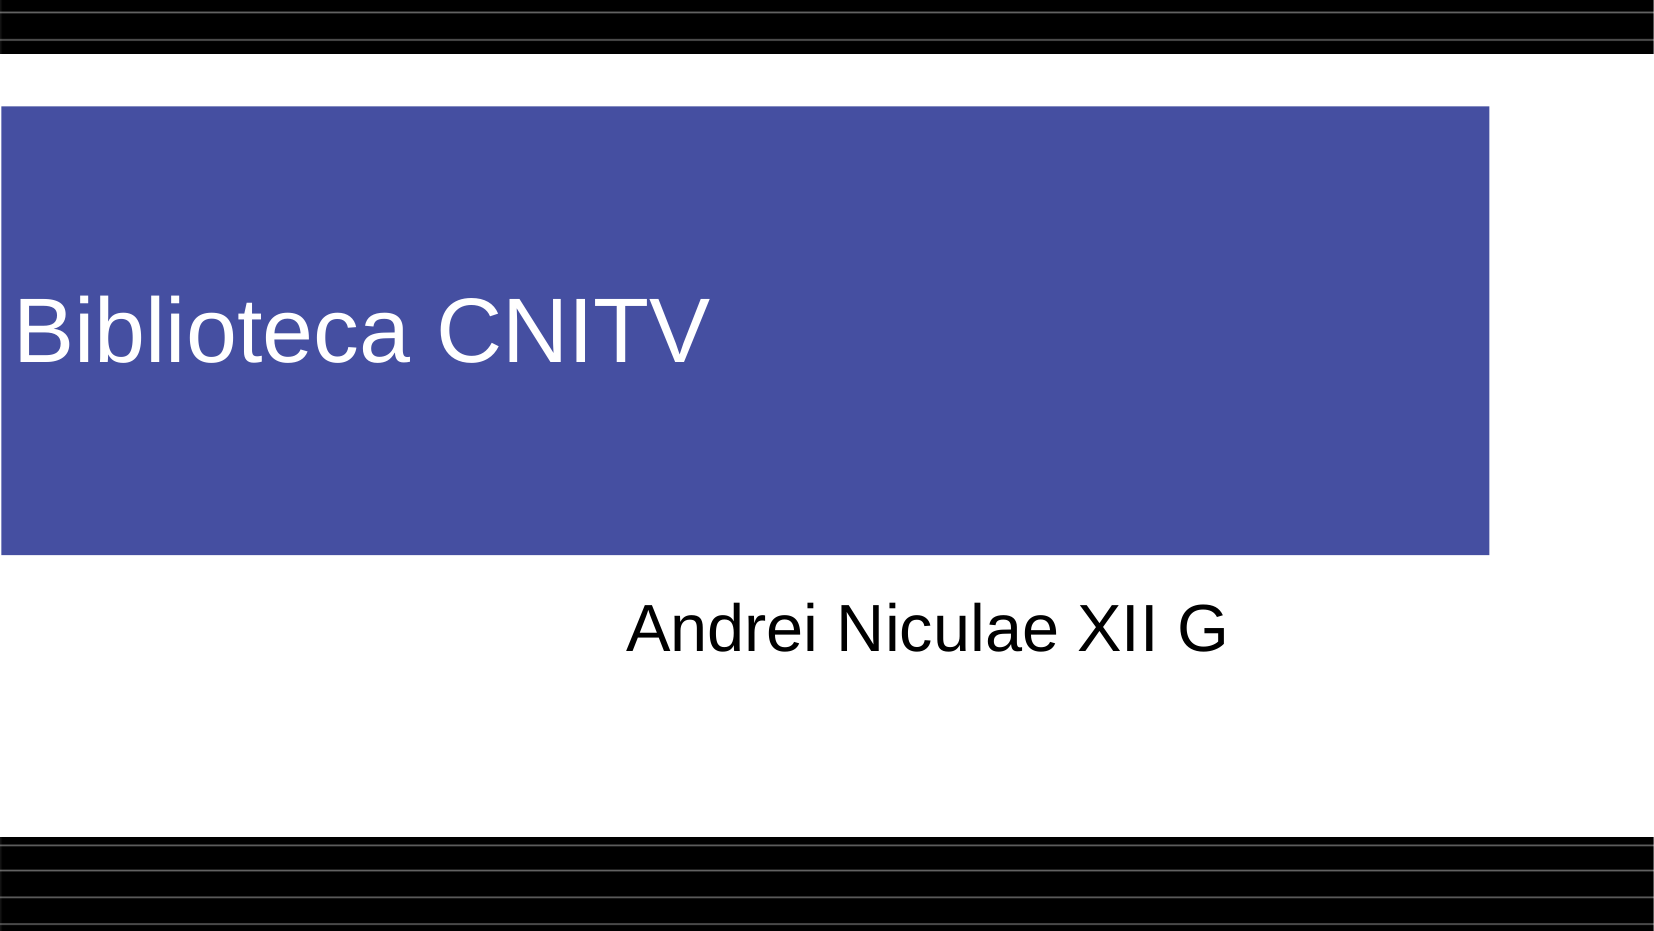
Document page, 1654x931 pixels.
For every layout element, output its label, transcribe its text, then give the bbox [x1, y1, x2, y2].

picture [0, 837, 1654, 931]
subtitle Andrei Niculae XII G [625, 590, 1489, 804]
picture [0, 0, 1654, 54]
title Biblioteca CNITV [1, 106, 1490, 556]
